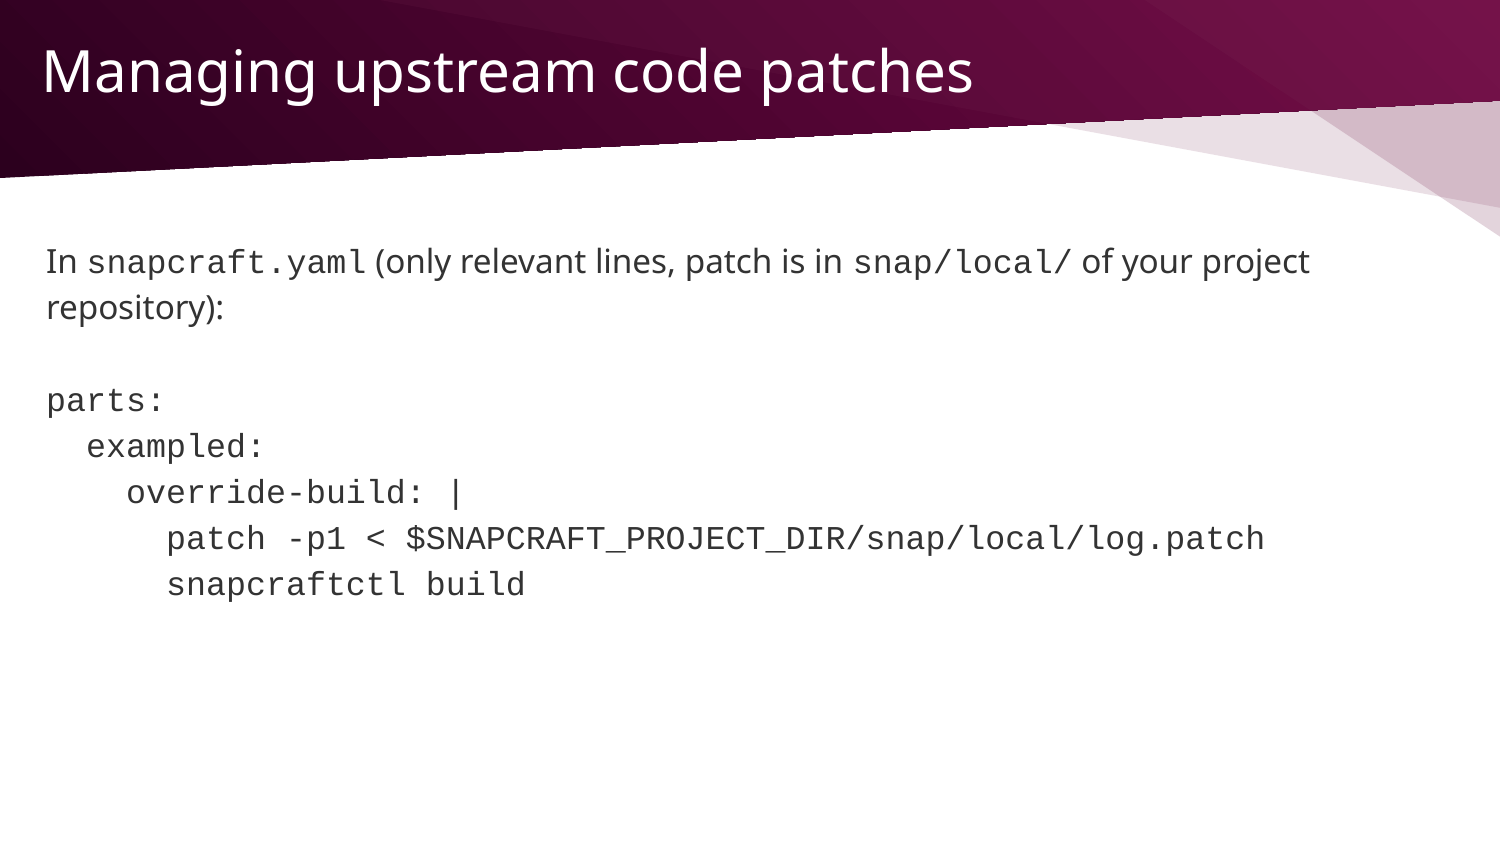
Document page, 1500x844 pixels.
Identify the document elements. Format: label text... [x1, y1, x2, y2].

title Managing upstream code patches [41, 5, 1336, 134]
list In snapcraft.yaml (only relevant lines, patch is in snap/local/ of your project repository): parts: exampled: override-build: | patch -p1 < $SNAPCRAFT_PROJECT_DIR/snap/local/log.patch snapcraftctl build [35, 229, 1324, 789]
